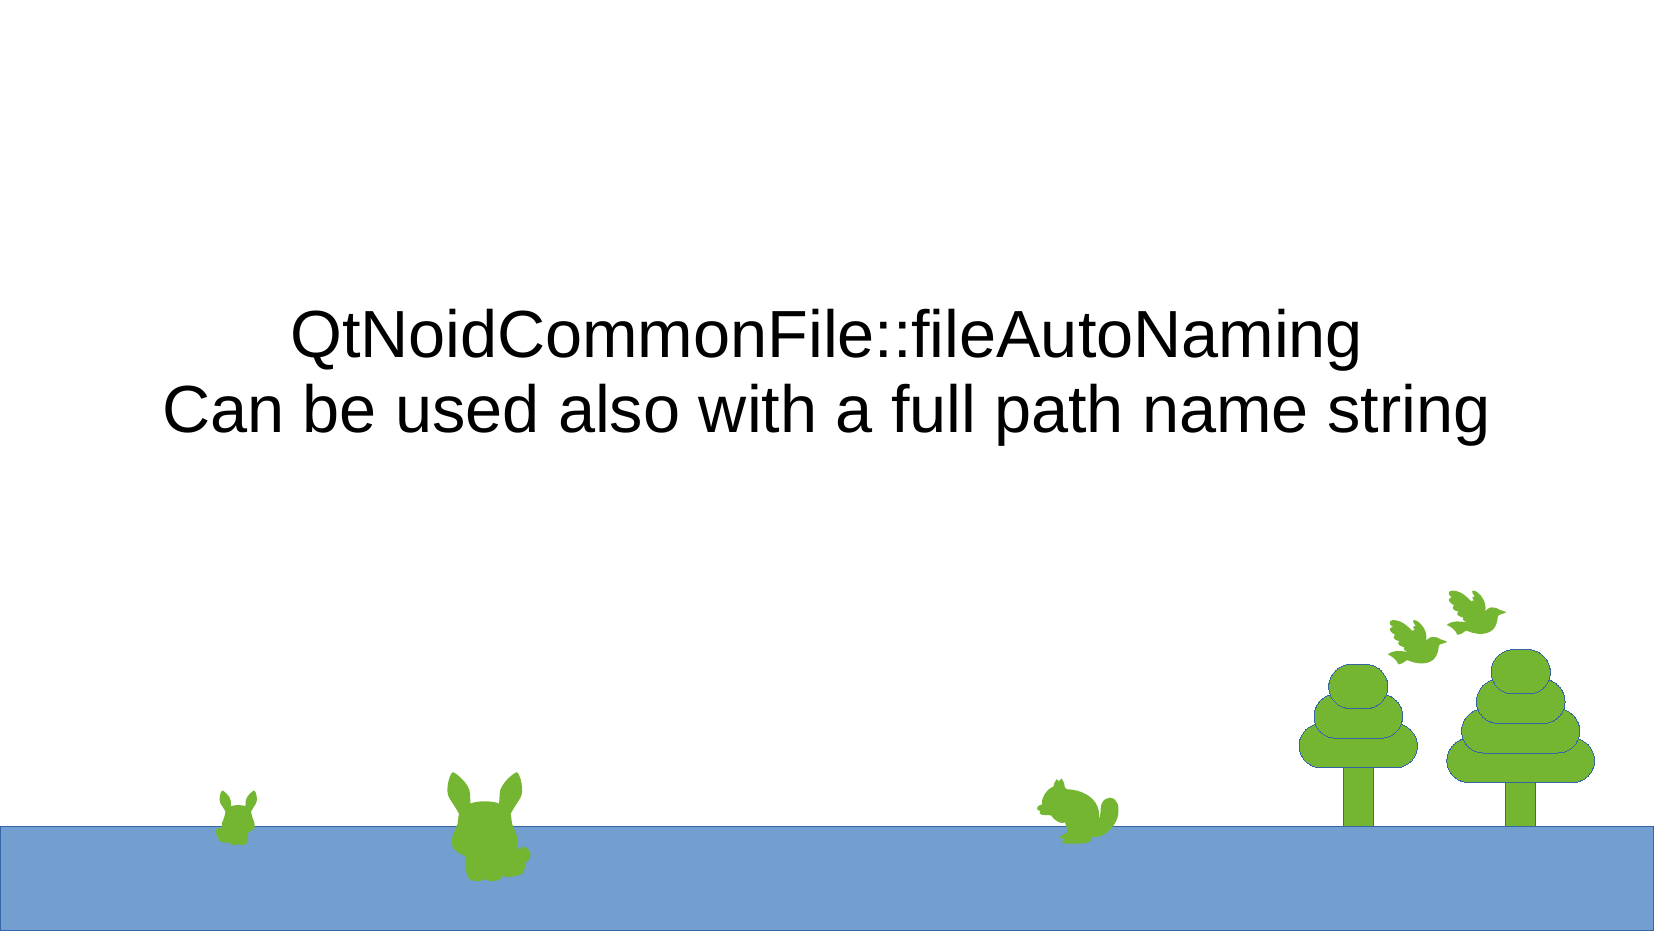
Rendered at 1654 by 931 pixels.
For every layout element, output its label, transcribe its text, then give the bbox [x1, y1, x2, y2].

subtitle QtNoidCommonFile::fileAutoNaming Can be used also with a full path name string [88, 29, 1565, 715]
